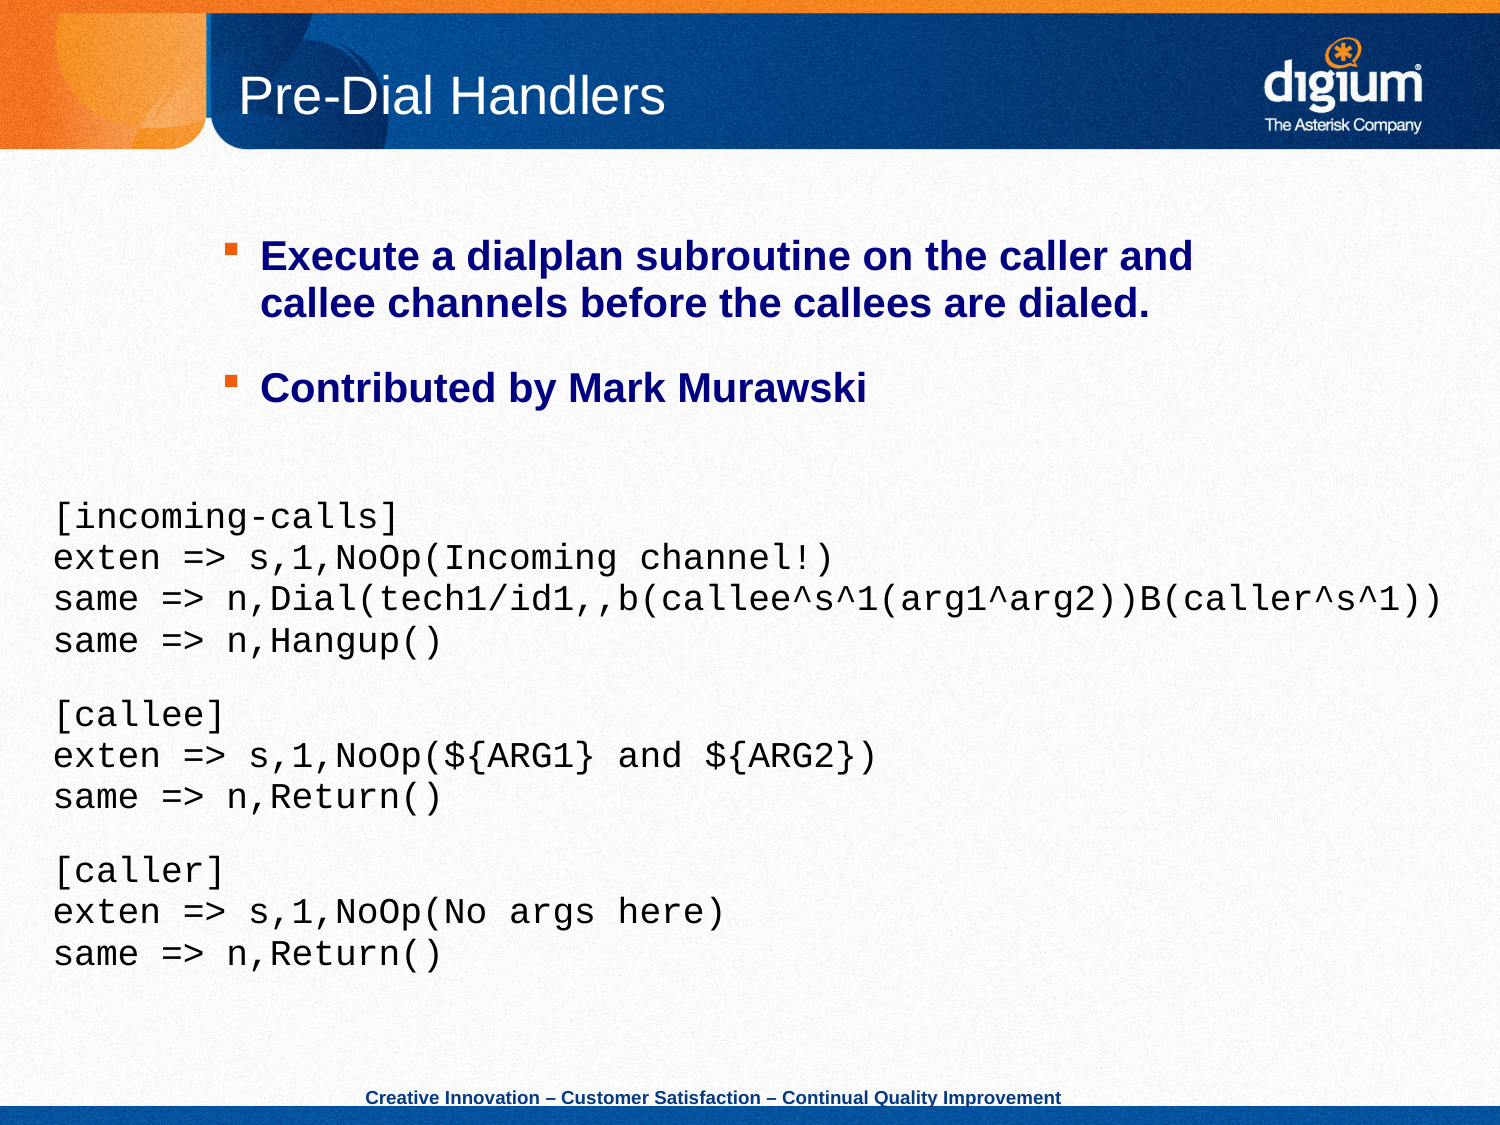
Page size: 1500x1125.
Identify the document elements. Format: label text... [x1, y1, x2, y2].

list [incoming-calls] exten => s,1,NoOp(Incoming channel!) same => n,Dial(tech1/id1,,b(callee^s^1(arg1^arg2))B(caller^s^1)) same => n,Hangup() [callee] exten => s,1,NoOp(${ARG1} and ${ARG2}) same => n,Return() [caller] exten => s,1,NoOp(No args here) same => n,Return() [37, 487, 1463, 1013]
picture [0, 0, 1500, 1125]
list Execute a dialplan subroutine on the caller and callee channels before the callees are dialed. Contributed by Mark Murawski [206, 224, 1301, 487]
title Pre-Dial Handlers [238, 27, 1243, 127]
